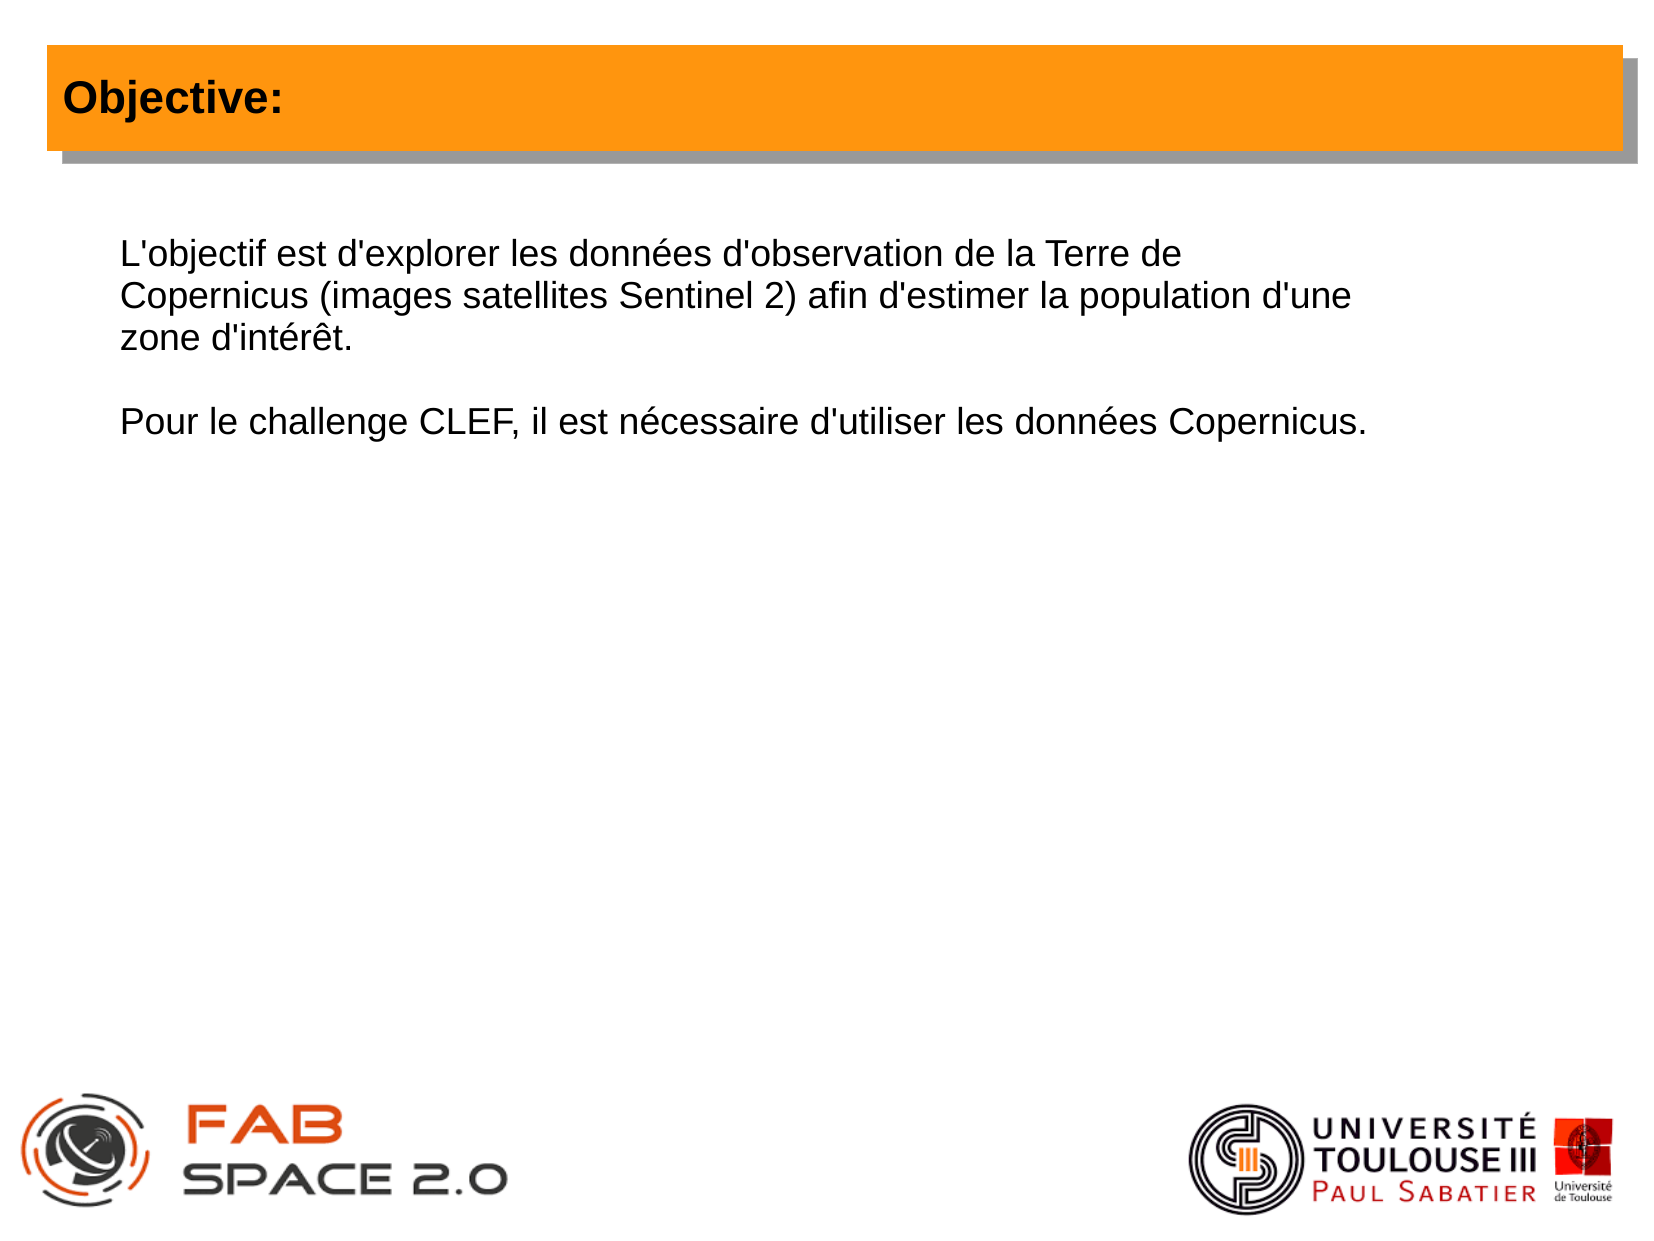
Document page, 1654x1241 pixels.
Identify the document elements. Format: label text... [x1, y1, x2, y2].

text_box Objective: [47, 45, 1623, 151]
picture [1154, 1079, 1654, 1241]
text_box L'objectif est d'explorer les données d'observation de la Terre de Copernicus (images satellites Sentinel 2) afin d'estimer la population d'une zone d'intérêt. Pour le challenge CLEF, il est nécessaire d'utiliser les données Copernicus. [105, 225, 1396, 526]
text_box [62, 58, 1638, 164]
picture [0, 1064, 540, 1241]
